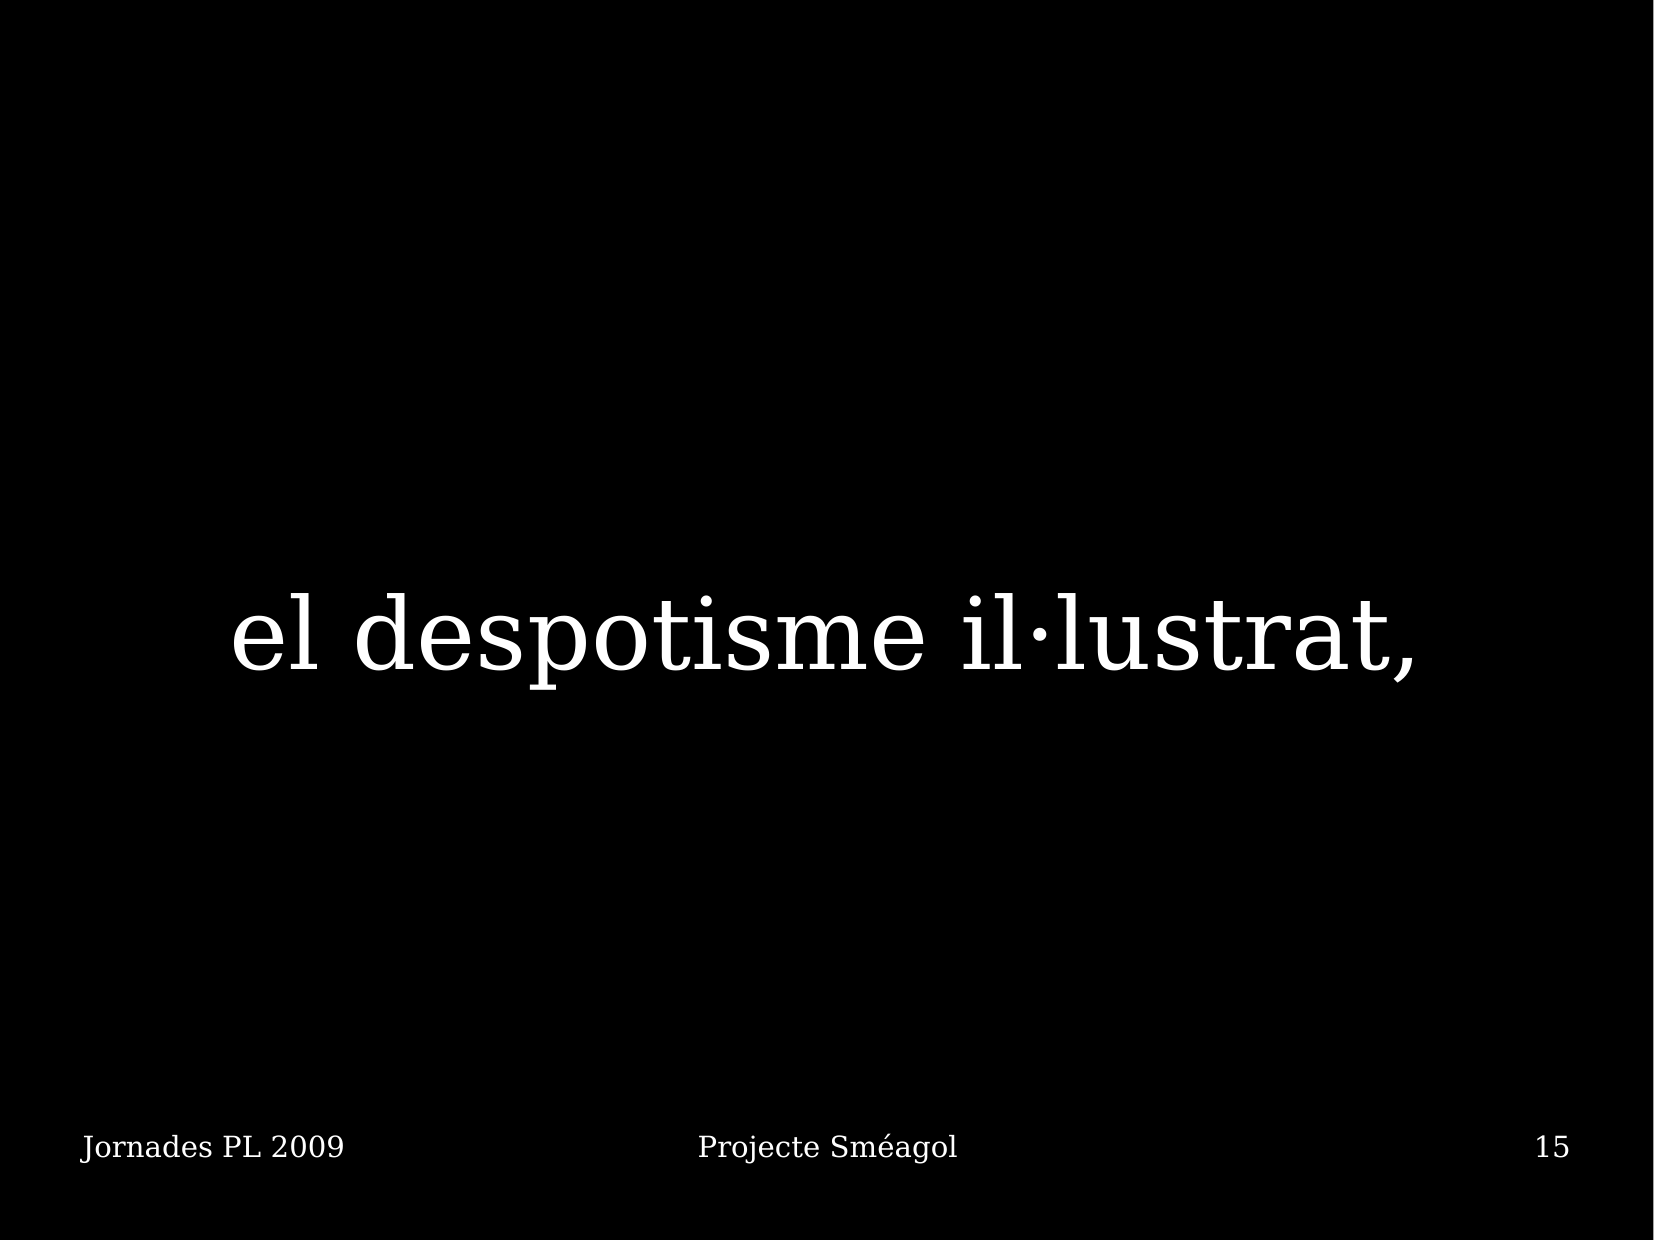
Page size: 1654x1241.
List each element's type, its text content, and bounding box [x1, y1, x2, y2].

title el despotisme il·lustrat, [59, 529, 1595, 711]
